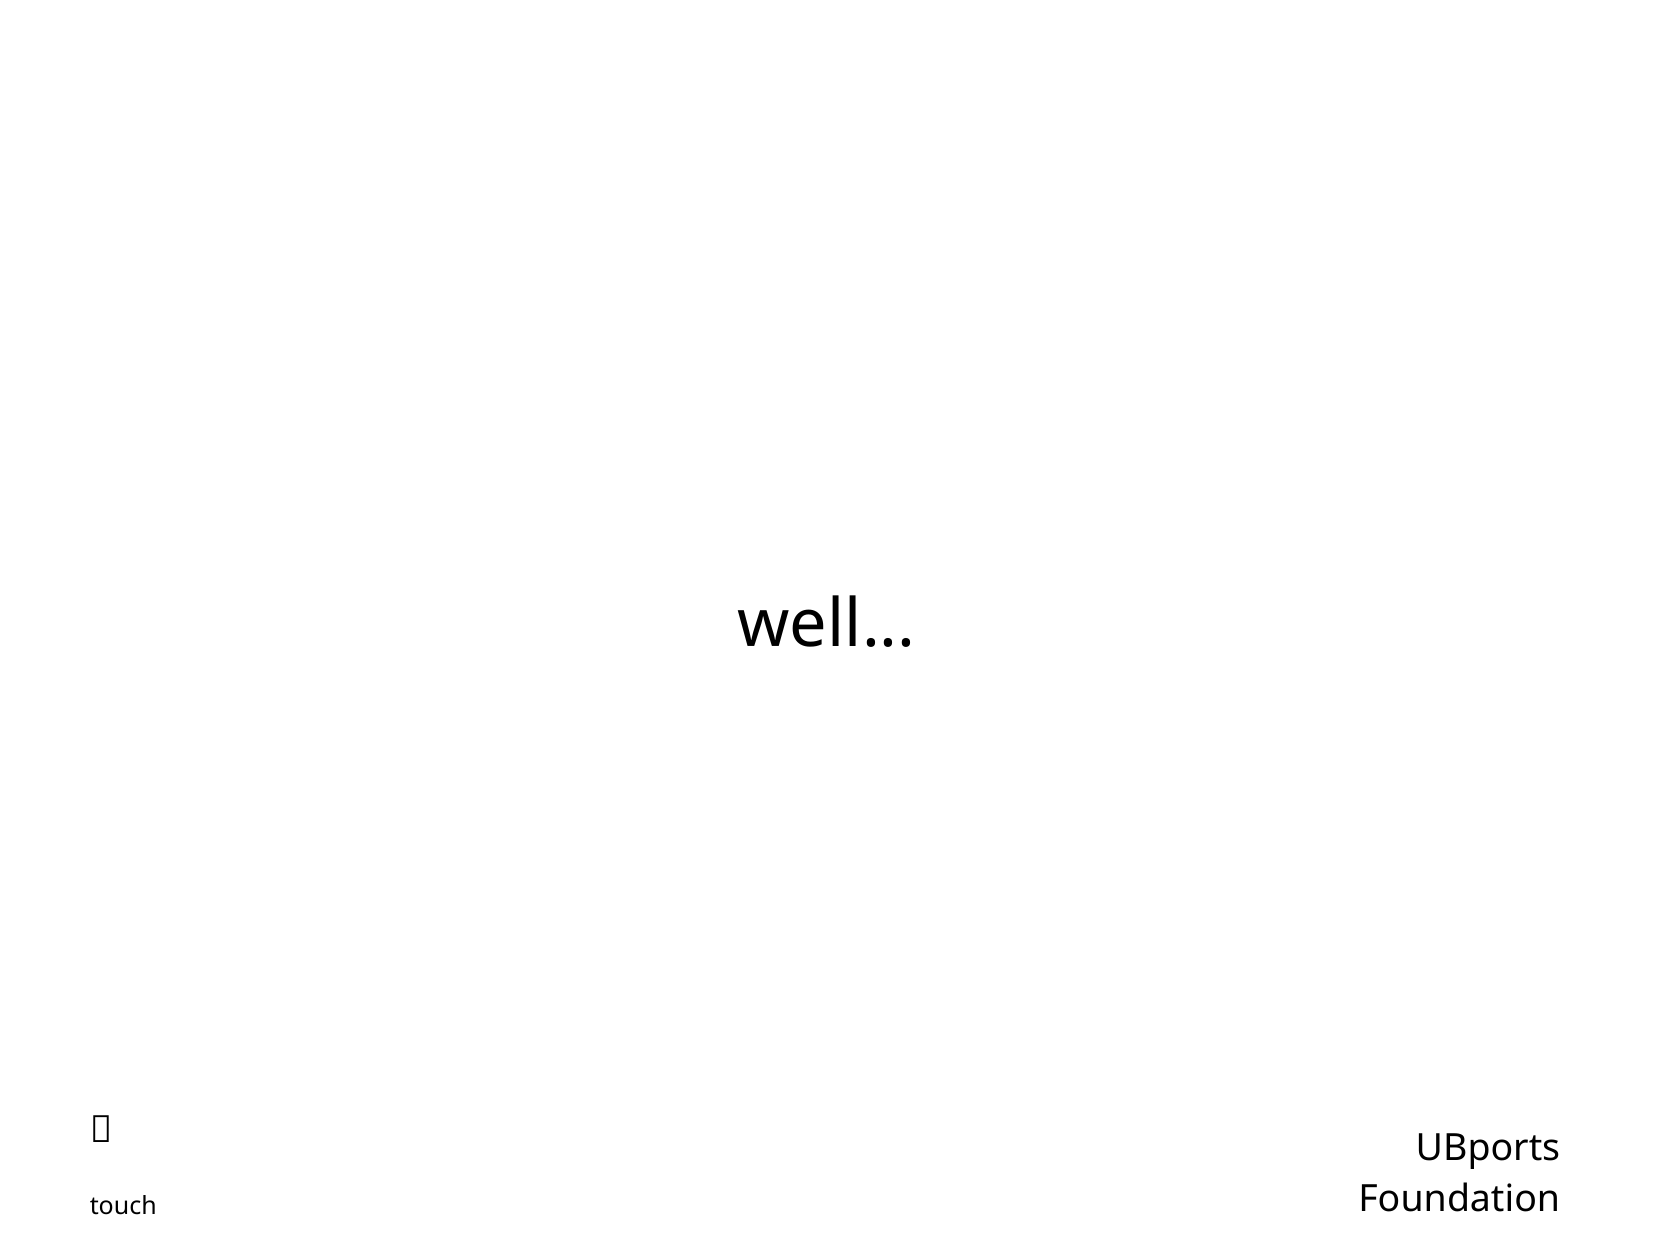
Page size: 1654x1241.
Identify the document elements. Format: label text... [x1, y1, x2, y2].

subtitle well... [82, 569, 1571, 671]
